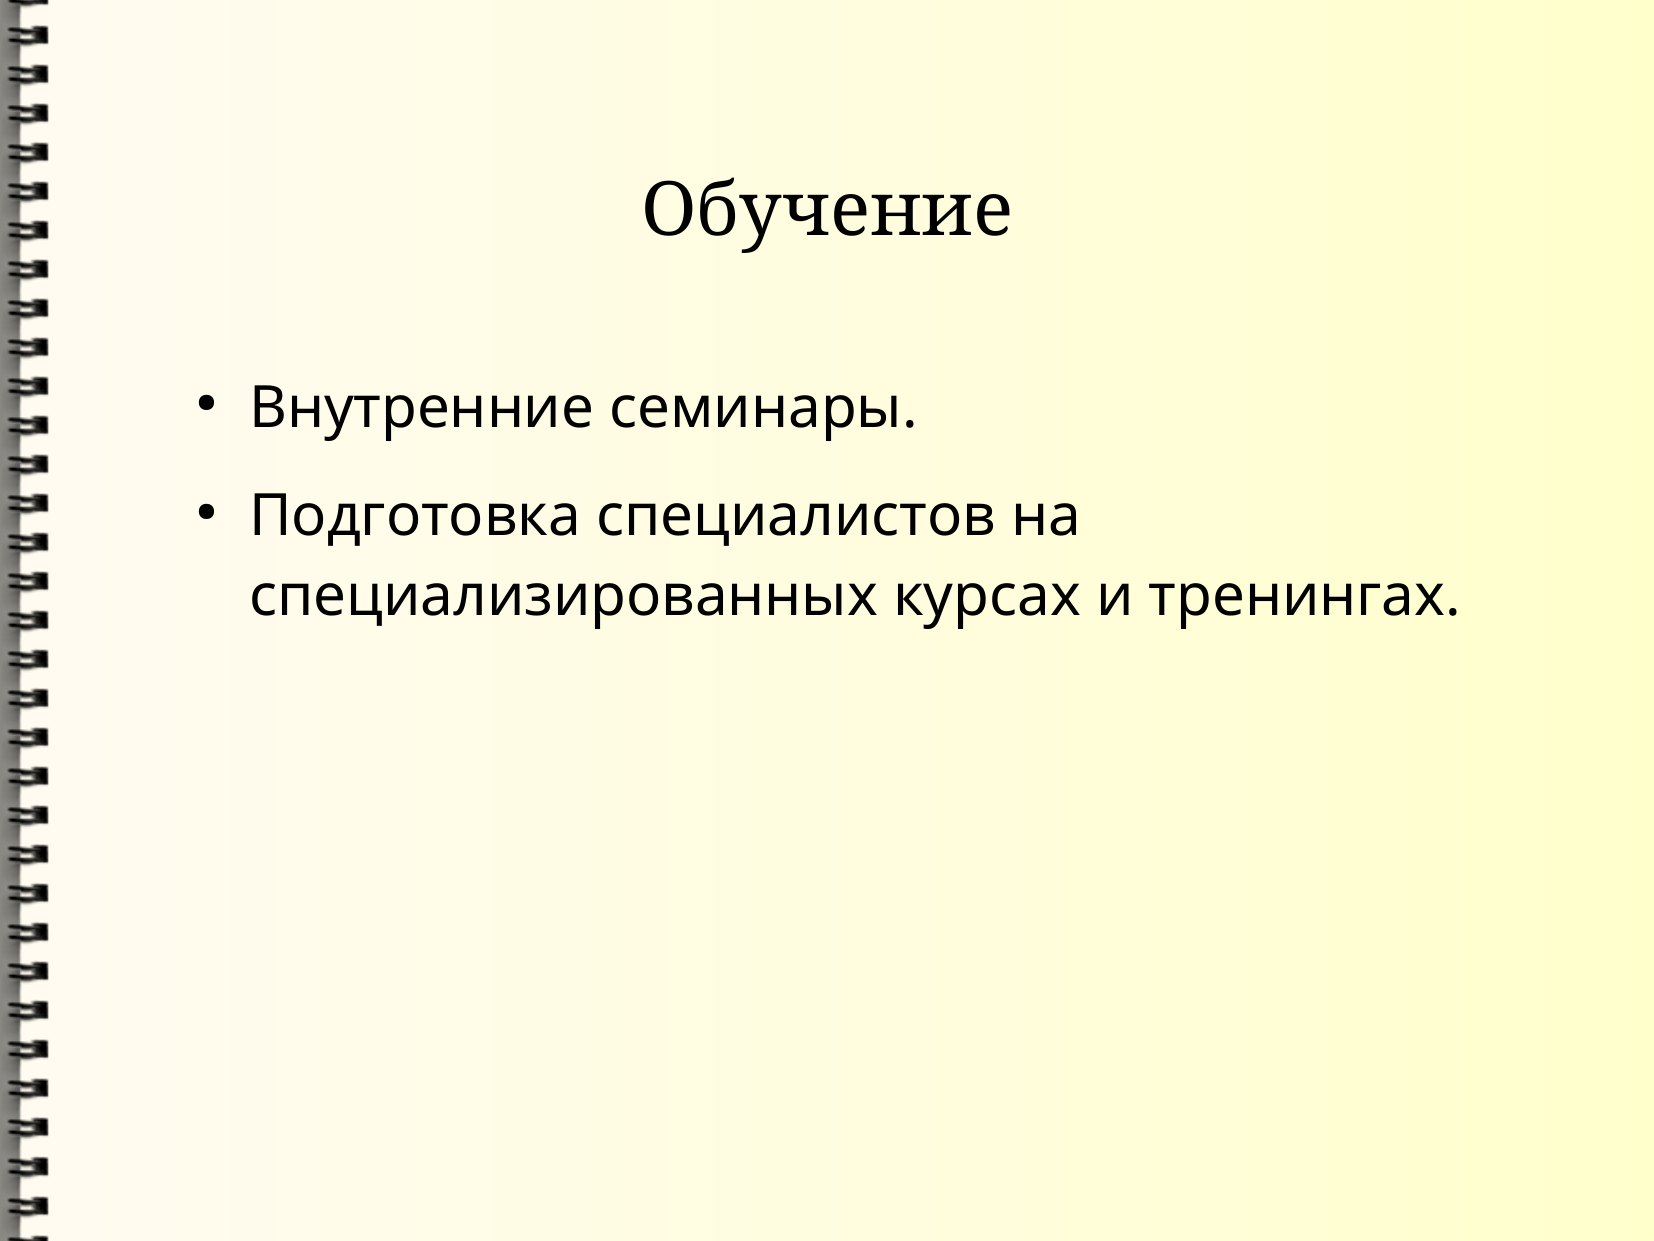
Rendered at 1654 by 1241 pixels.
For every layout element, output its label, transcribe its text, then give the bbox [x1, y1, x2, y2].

list Внутренние семинары. Подготовка специалистов на специализированных курсах и тренингах. [178, 364, 1570, 1147]
picture [0, 0, 1654, 1241]
title Обучение [121, 102, 1534, 311]
